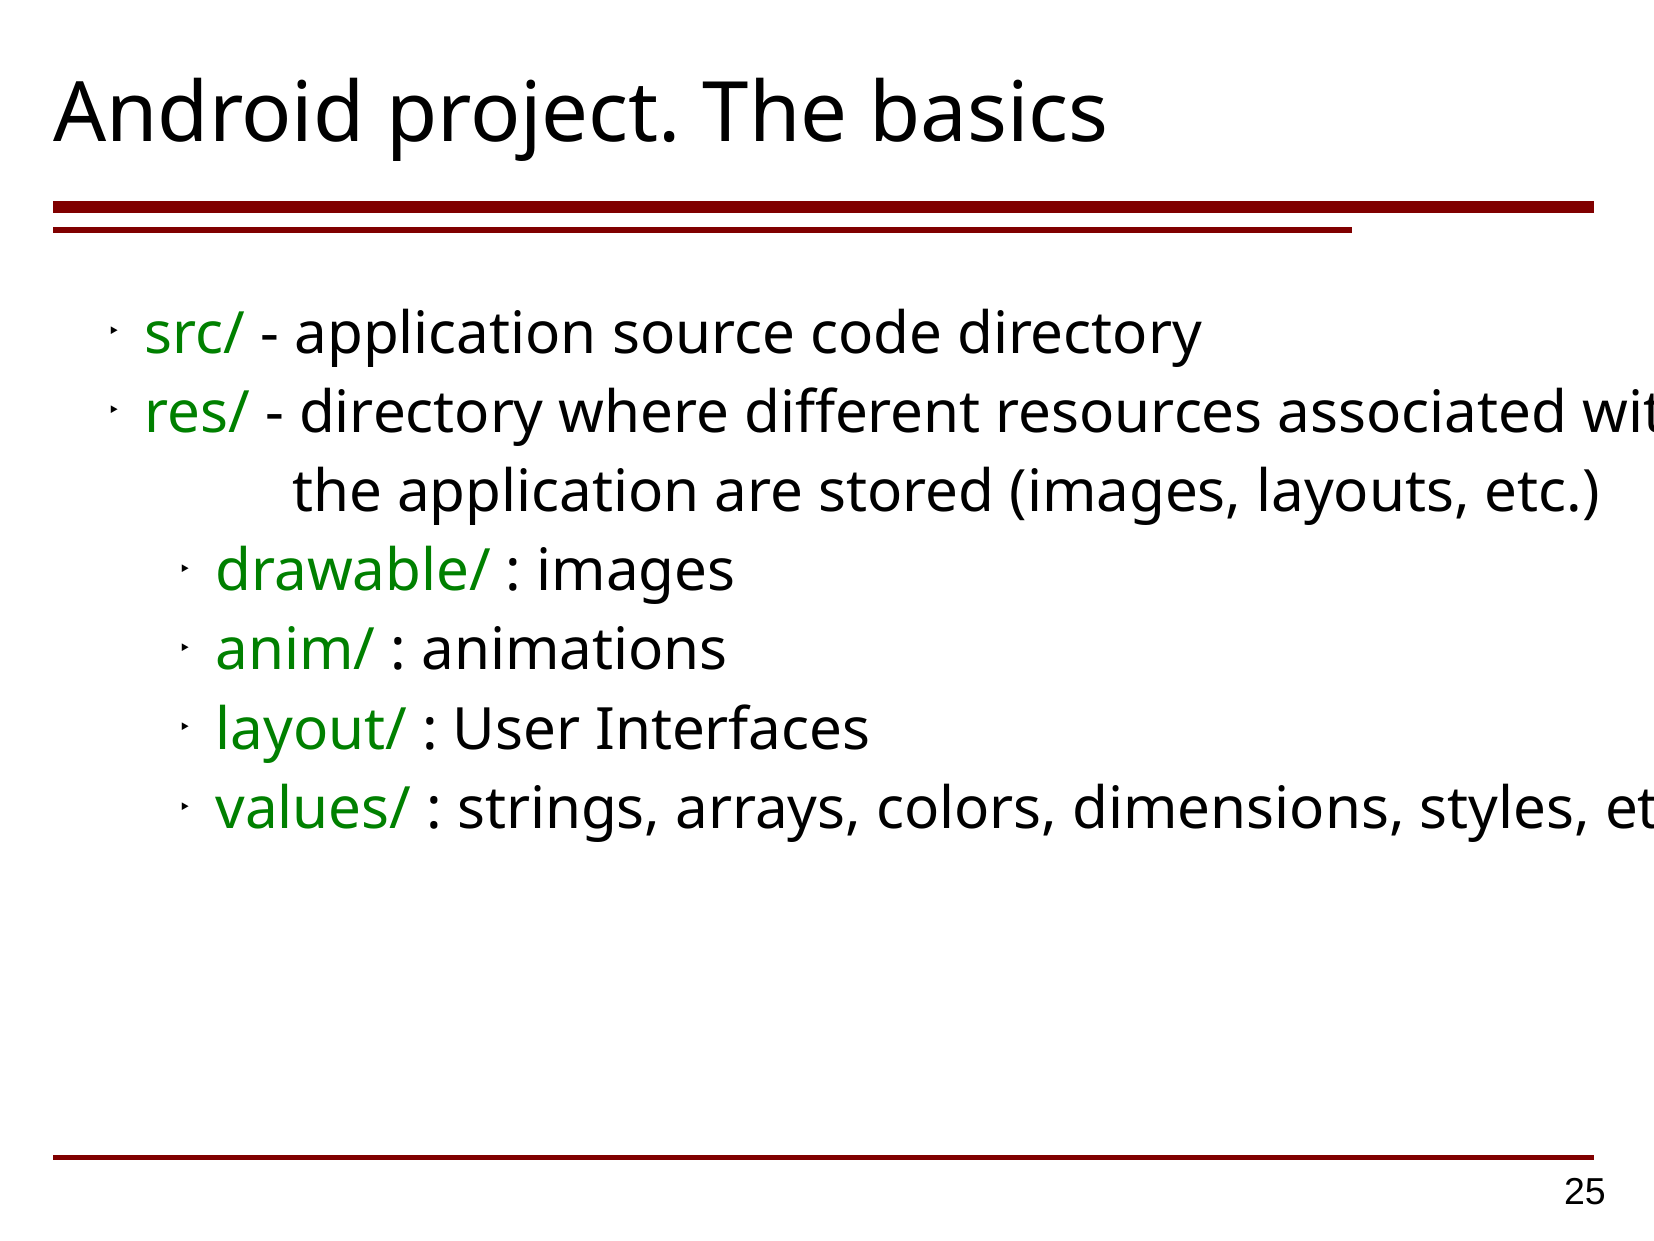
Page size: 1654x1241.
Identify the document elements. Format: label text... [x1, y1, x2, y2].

text_box <number> [35, 1163, 1654, 1221]
subtitle Android project. The basics [53, 48, 1542, 172]
text_box src/ - application source code directory res/ - directory where different resources associated with the application are stored (images, layouts, etc.) drawable/ : images anim/ : animations layout/ : User Interfaces values/ : strings, arrays, colors, dimensions, styles, etc. [59, 283, 1654, 845]
